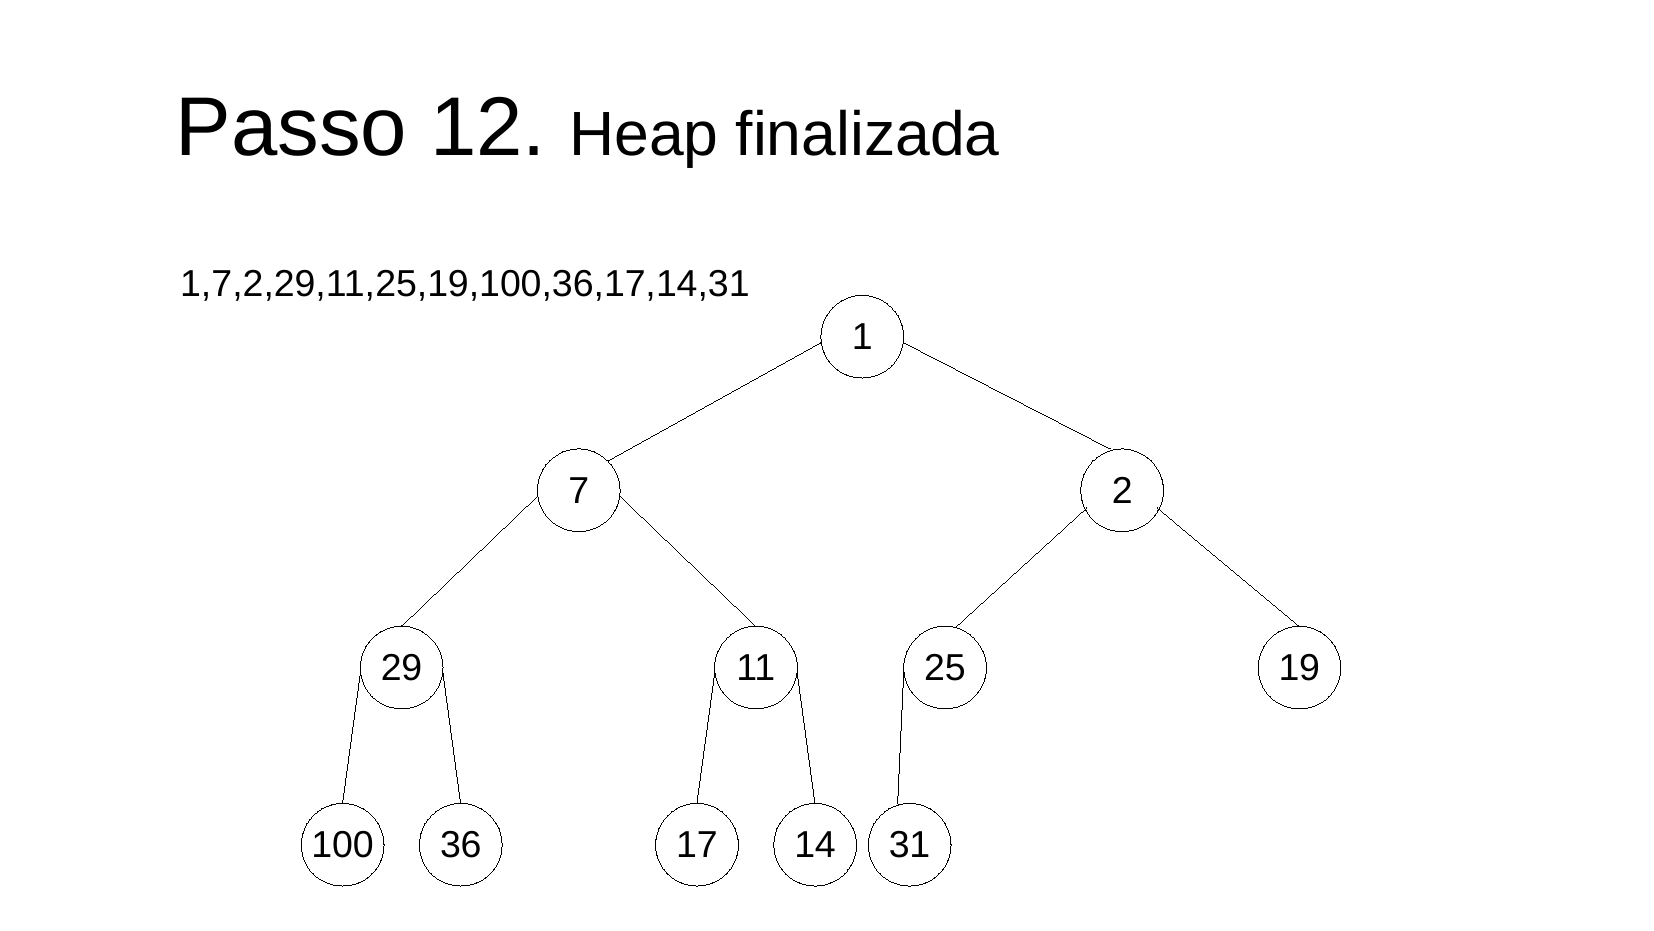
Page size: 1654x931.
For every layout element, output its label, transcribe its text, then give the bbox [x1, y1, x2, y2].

text_box 25 [903, 626, 987, 709]
text_box 17 [655, 803, 739, 887]
text_box 2 [1080, 448, 1164, 532]
text_box 1 [825, 295, 904, 379]
text_box Passo 12. Heap finalizada [160, 73, 1571, 181]
text_box 100 [301, 803, 385, 887]
text_box 19 [1258, 626, 1341, 709]
text_box 36 [419, 803, 503, 887]
text_box 29 [360, 626, 444, 709]
text_box 14 [773, 803, 857, 887]
text_box 7 [537, 448, 621, 532]
text_box 11 [714, 626, 798, 709]
text_box 31 [868, 803, 952, 887]
text_box 1,7,2,29,11,25,19,100,36,17,14,31 [165, 255, 827, 355]
